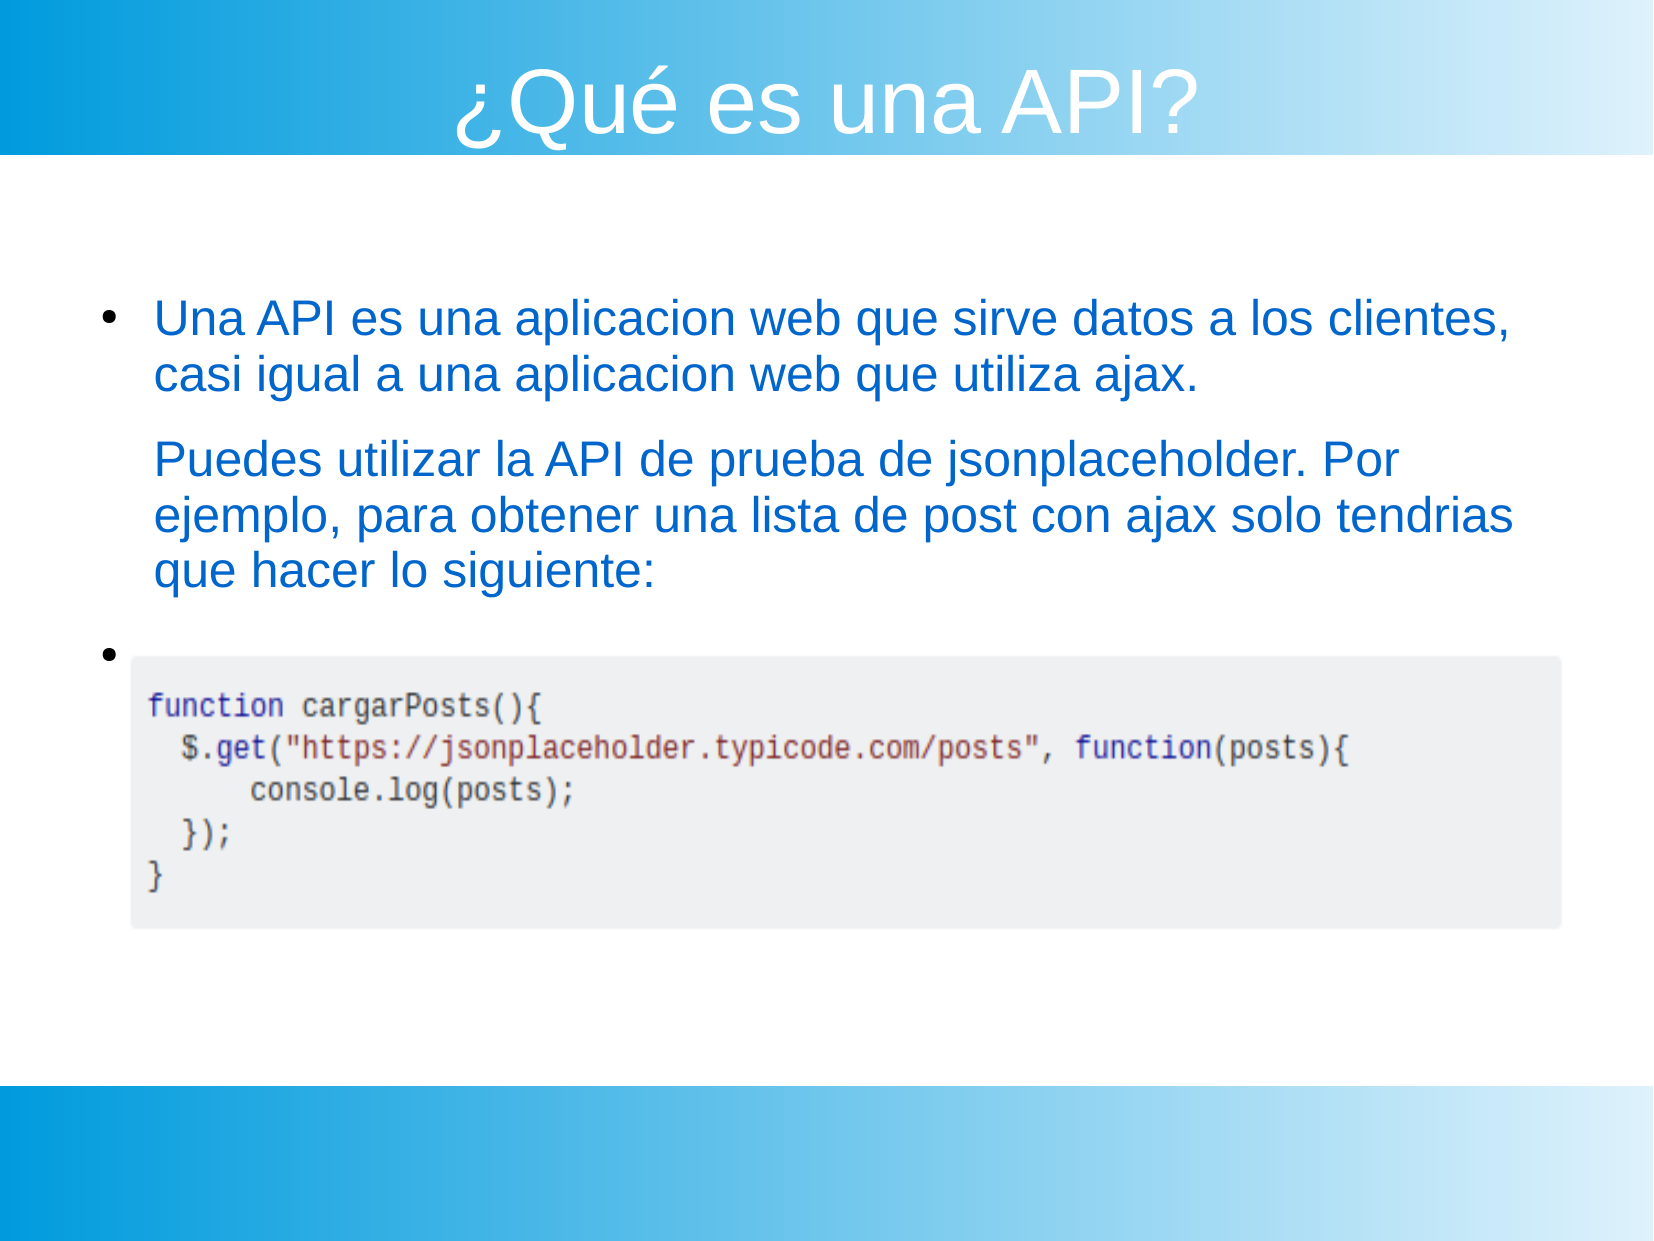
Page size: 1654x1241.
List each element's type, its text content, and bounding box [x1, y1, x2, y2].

title ¿Qué es una API? [82, 49, 1571, 155]
picture [129, 649, 1571, 935]
list Una API es una aplicacion web que sirve datos a los clientes, casi igual a una aplicacion web que utiliza ajax. Puedes utilizar la API de prueba de jsonplaceholder. Por ejemplo, para obtener una lista de post con ajax solo tendrias que hacer lo siguiente: [82, 290, 1571, 1010]
